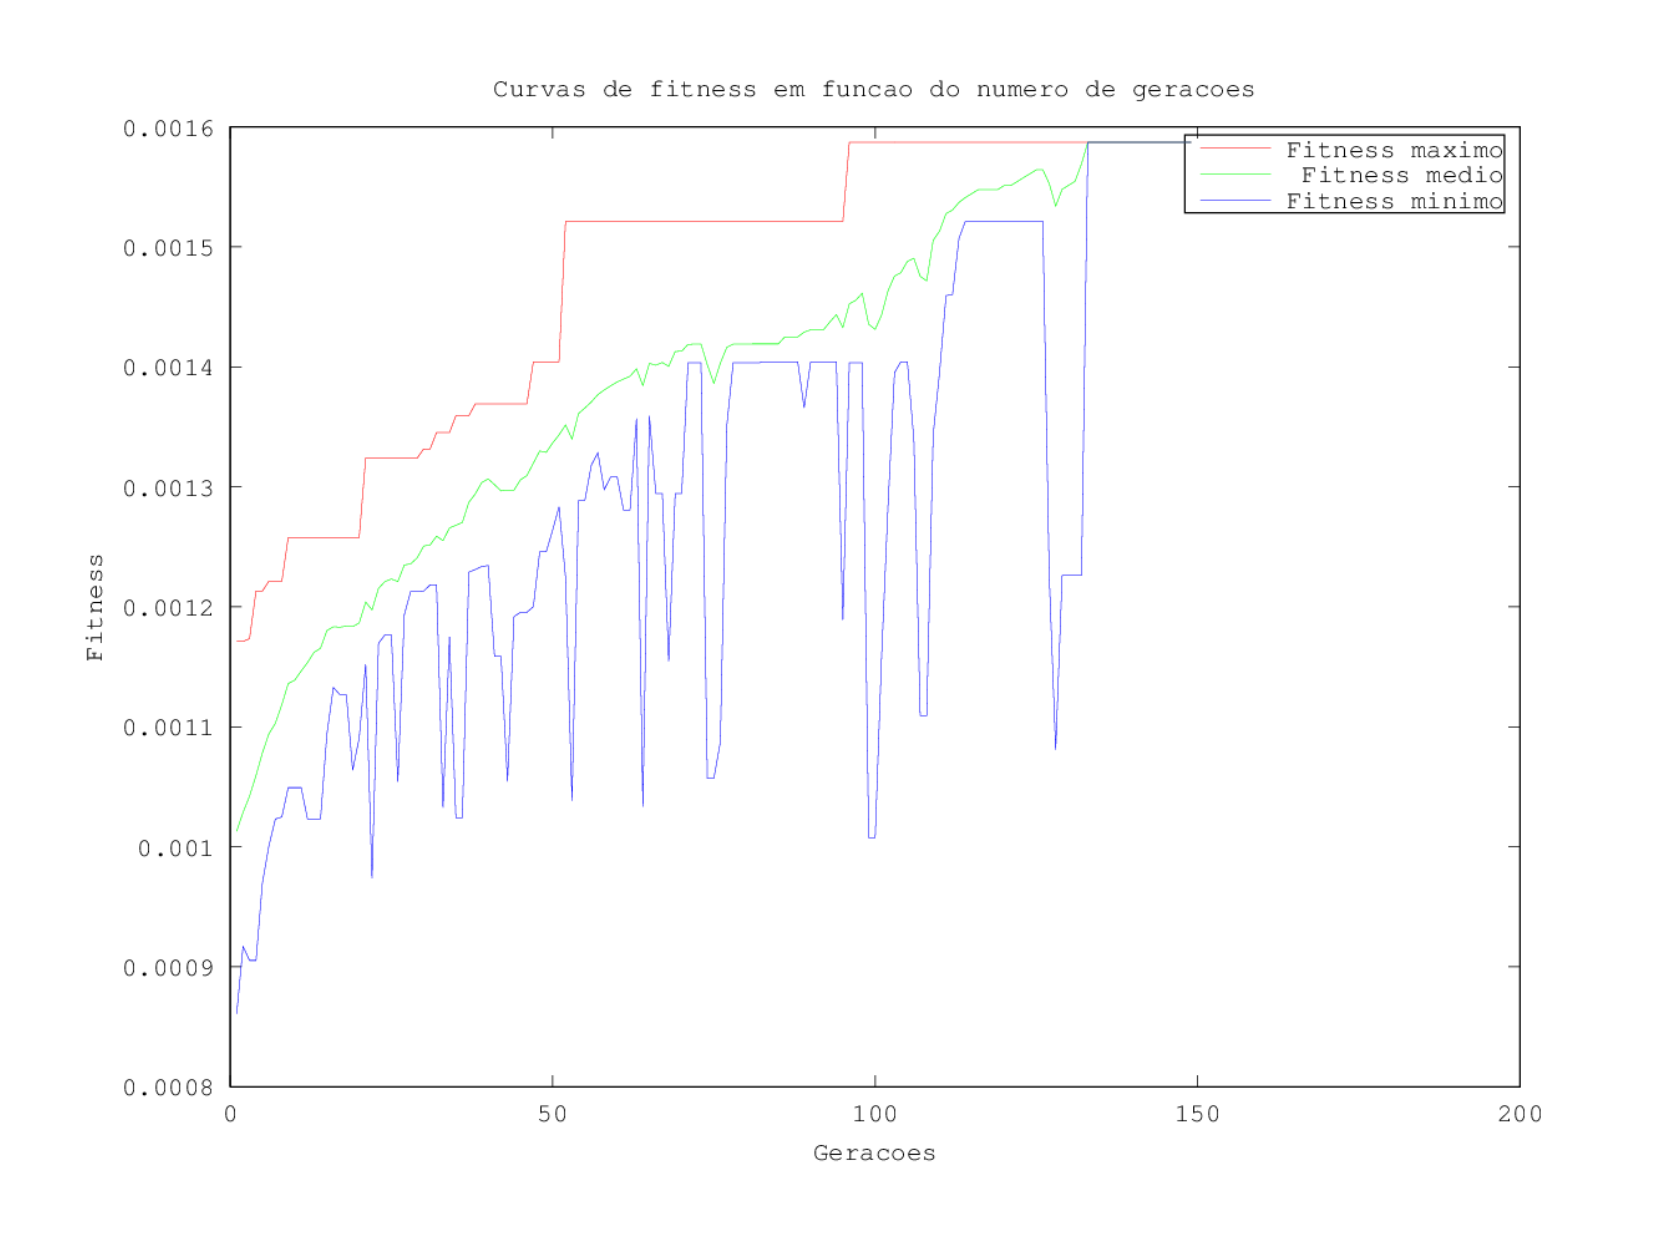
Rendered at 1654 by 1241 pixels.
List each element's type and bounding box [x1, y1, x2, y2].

picture [72, 49, 1567, 1171]
